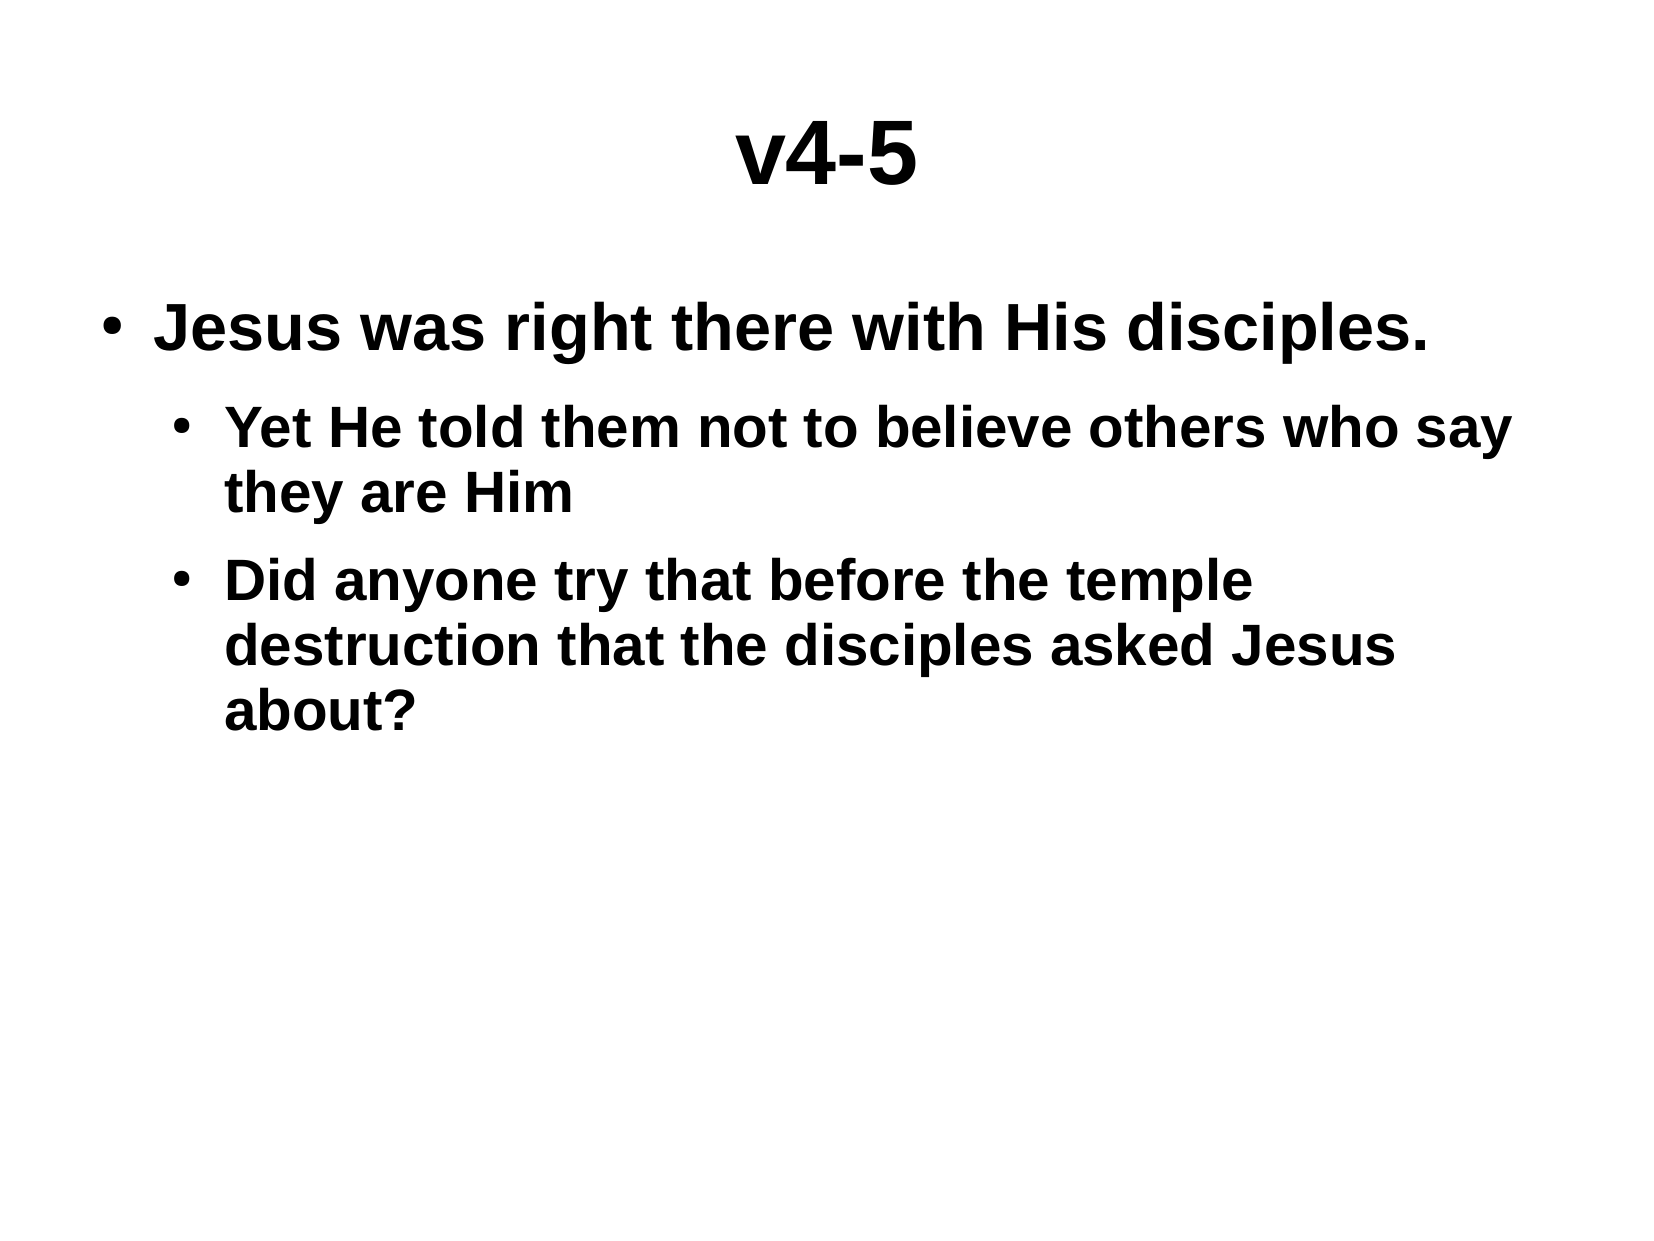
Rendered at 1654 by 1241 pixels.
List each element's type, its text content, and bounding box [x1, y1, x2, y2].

title v4-5 [82, 49, 1571, 257]
list Jesus was right there with His disciples. Yet He told them not to believe others who say they are Him Did anyone try that before the temple destruction that the disciples asked Jesus about? [82, 290, 1571, 1010]
